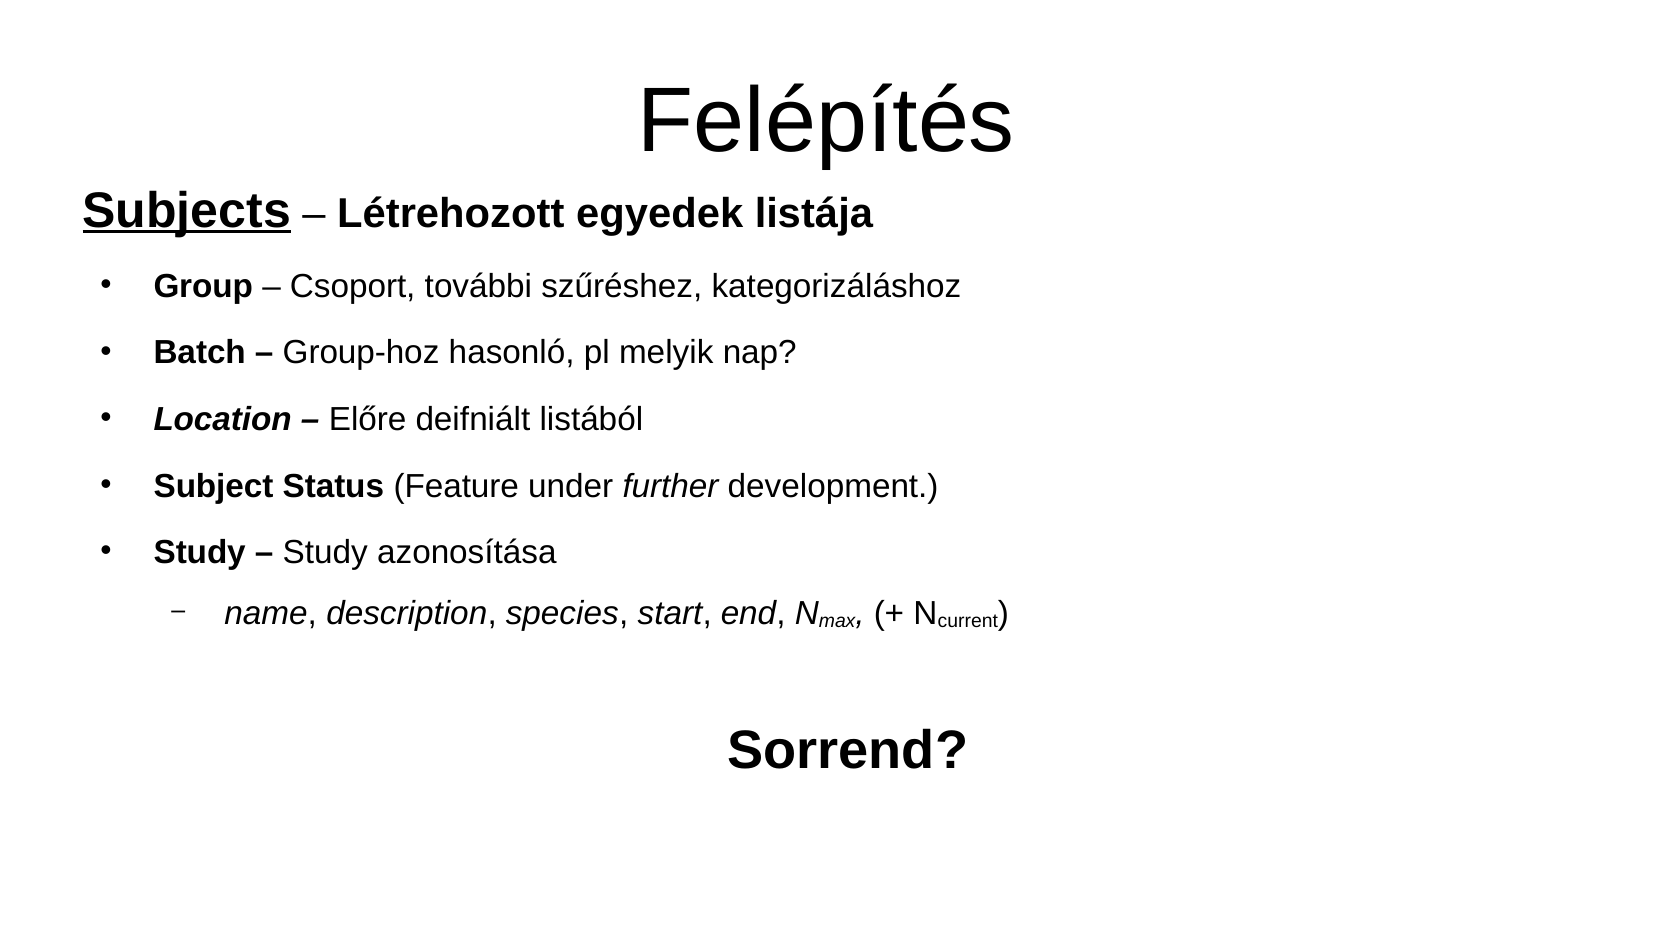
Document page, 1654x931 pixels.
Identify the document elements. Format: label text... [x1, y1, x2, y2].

title Felépítés [82, 37, 1571, 193]
list Subjects – Létrehozott egyedek listája Group – Csoport, további szűréshez, kategorizáláshoz Batch – Group-hoz hasonló, pl melyik nap? Location – Előre deifniált listából Subject Status (Feature under further development.) Study – Study azonosítása name, description, species, start, end, Nmax, (+ Ncurrent) [82, 193, 1571, 901]
text_box Sorrend? [712, 712, 1051, 849]
